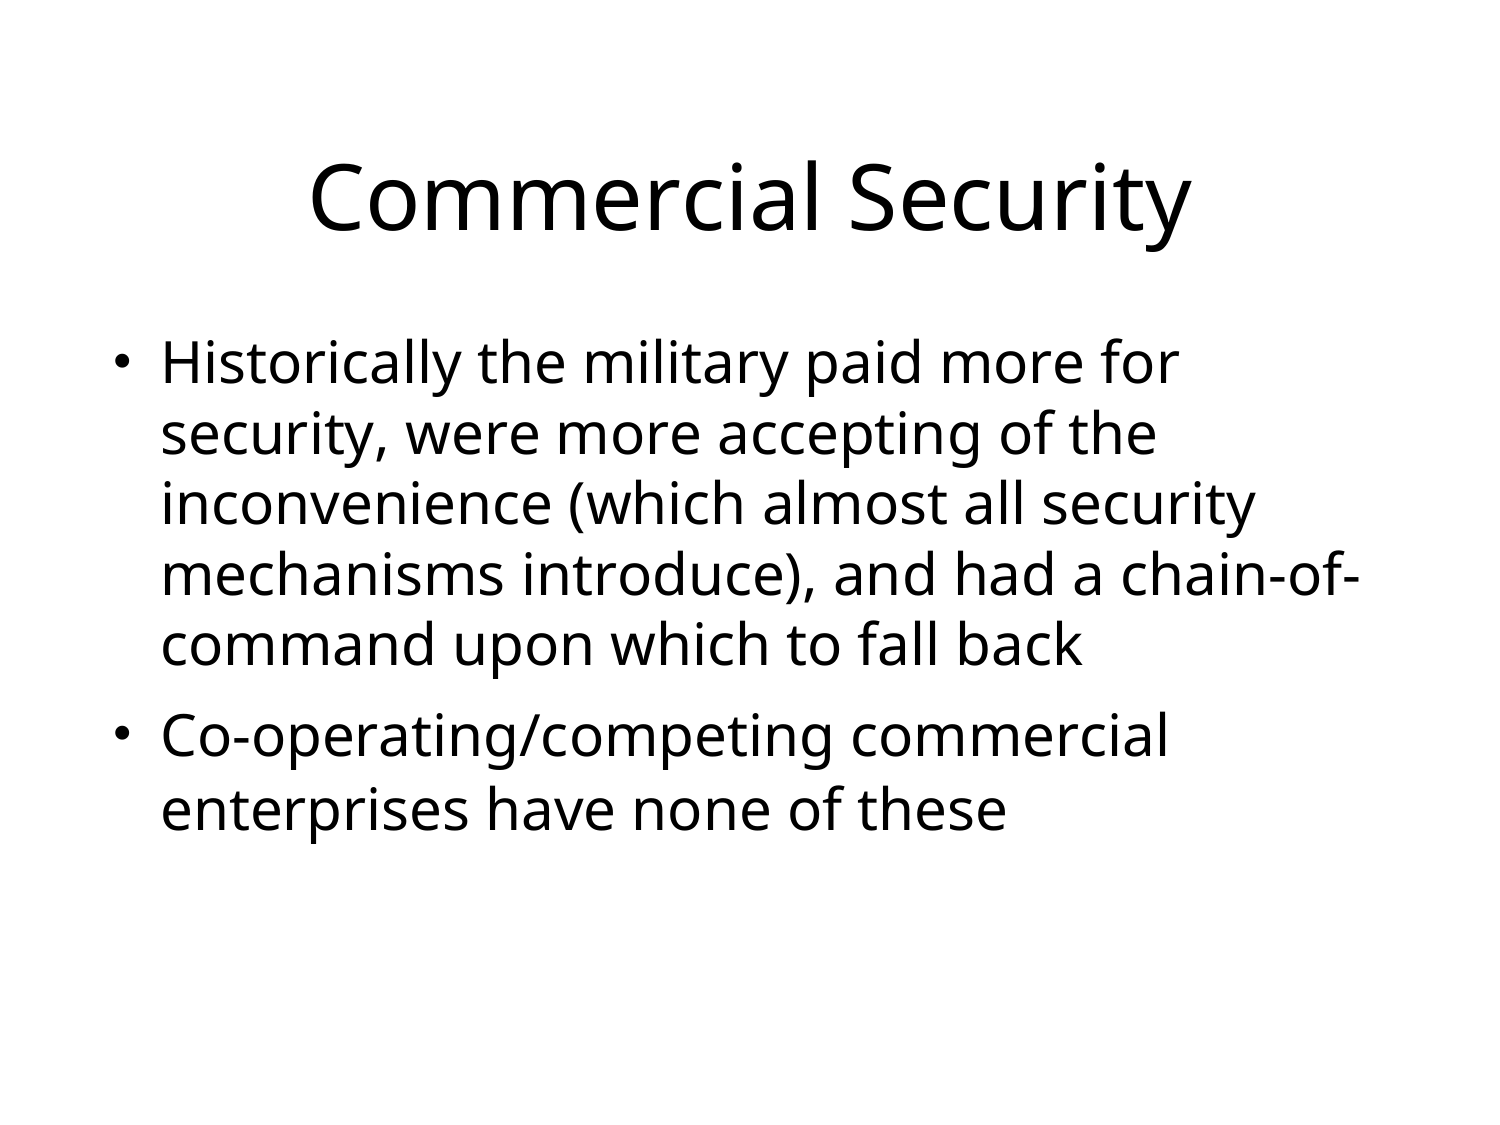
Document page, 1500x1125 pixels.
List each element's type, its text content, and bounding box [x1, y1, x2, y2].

list Historically the military paid more for security, were more accepting of the inconvenience (which almost all security mechanisms introduce), and had a chain-of-command upon which to fall back Co-operating/competing commercial enterprises have none of these [112, 324, 1388, 1014]
title Commercial Security [112, 99, 1388, 288]
